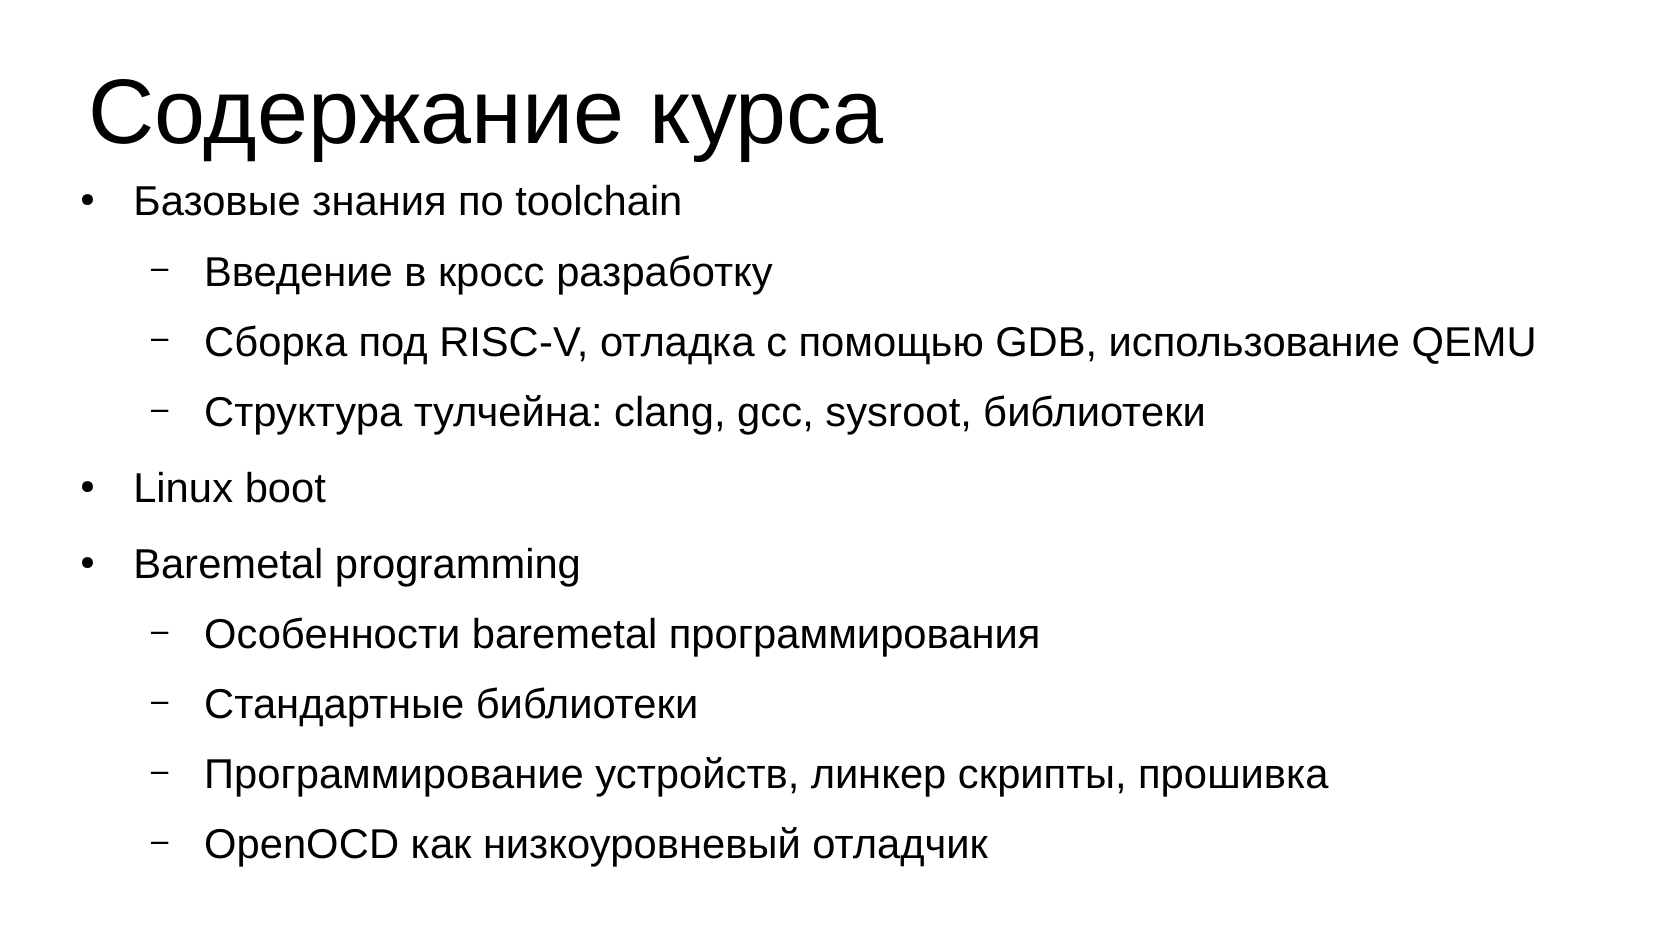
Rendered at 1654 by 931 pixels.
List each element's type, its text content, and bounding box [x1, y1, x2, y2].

title Содержание курса [88, 34, 1577, 190]
list Базовые знания по toolchain Введение в кросс разработку Сборка под RISC-V, отладка с помощью GDB, использование QEMU Структура тулчейна: clang, gcc, sysroot, библиотеки Linux boot Baremetal programming Особенности baremetal программирования Стандартные библиотеки Программирование устройств, линкер скрипты, прошивка OpenOCD как низкоуровневый отладчик [62, 178, 1586, 931]
